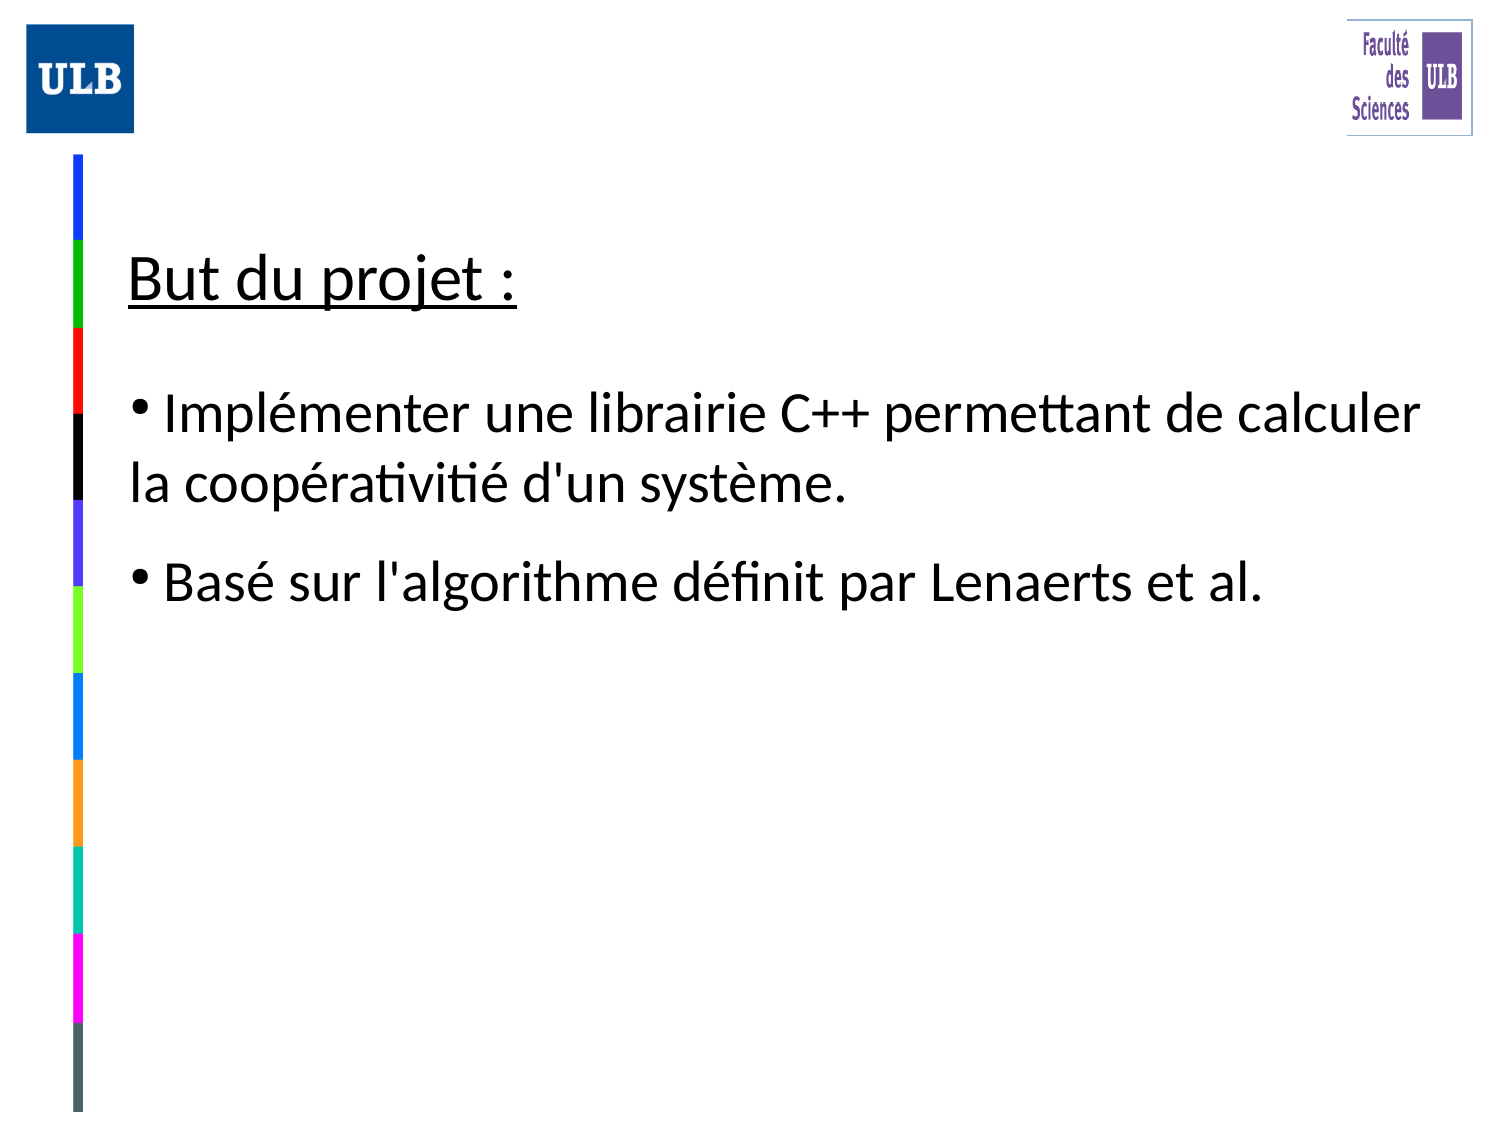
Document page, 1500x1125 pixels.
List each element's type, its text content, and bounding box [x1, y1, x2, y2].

picture [7, 24, 142, 143]
subtitle Implémenter une librairie C++ permettant de calculer la coopérativitié d'un système. Basé sur l'algorithme définit par Lenaerts et al. [129, 373, 1453, 1087]
picture [74, 155, 83, 1111]
picture [1345, 21, 1471, 135]
title But du projet : [112, 153, 1388, 395]
